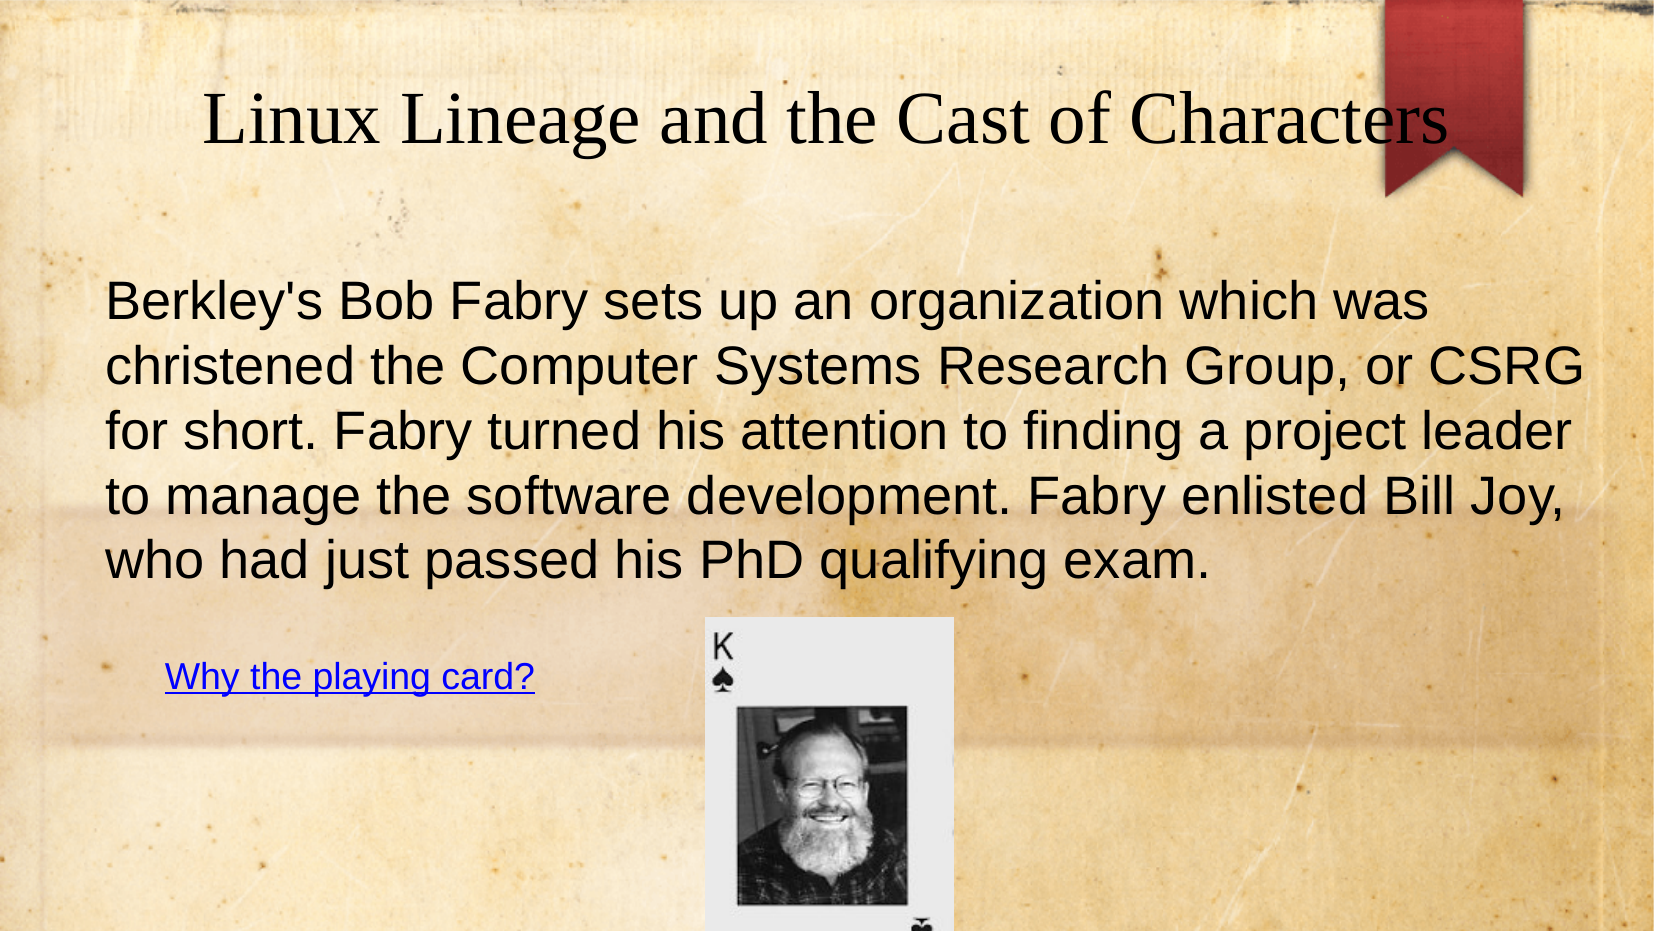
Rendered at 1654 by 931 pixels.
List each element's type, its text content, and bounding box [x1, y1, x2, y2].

text_box Why the playing card? [149, 644, 585, 702]
text_box Linux Lineage and the Cast of Characters [82, 47, 1571, 180]
text_box Berkley's Bob Fabry sets up an organization which was christened the Computer Systems Research Group, or CSRG for short. Fabry turned his attention to finding a project leader to manage the software development. Fabry enlisted Bill Joy, who had just passed his PhD qualifying exam. [105, 224, 1594, 630]
picture [0, 0, 1654, 931]
